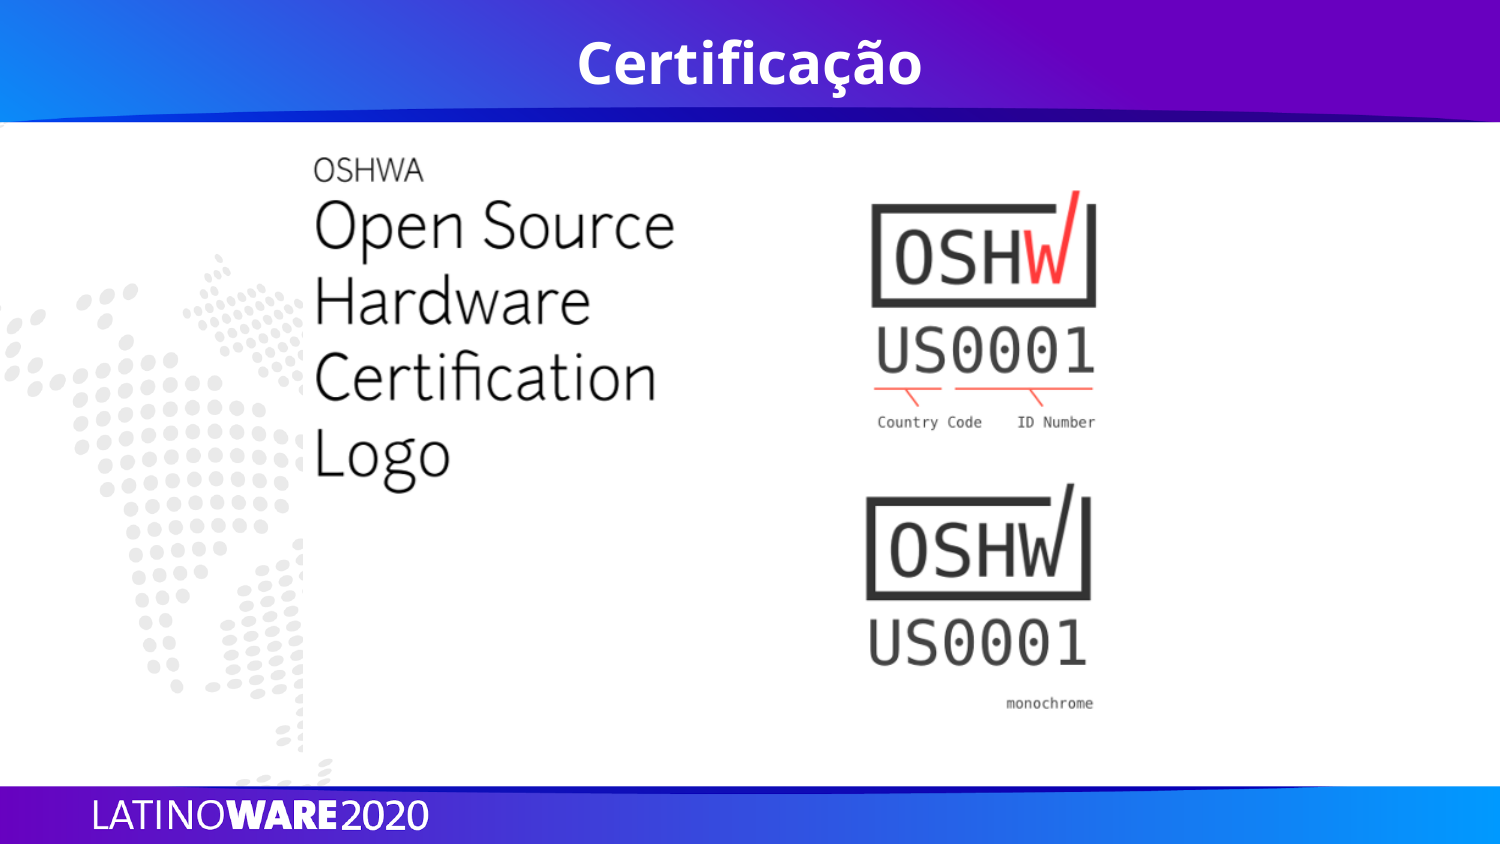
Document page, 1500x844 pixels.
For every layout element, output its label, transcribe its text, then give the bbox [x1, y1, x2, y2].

title Certificação [51, 11, 1449, 106]
picture [0, 0, 1500, 844]
